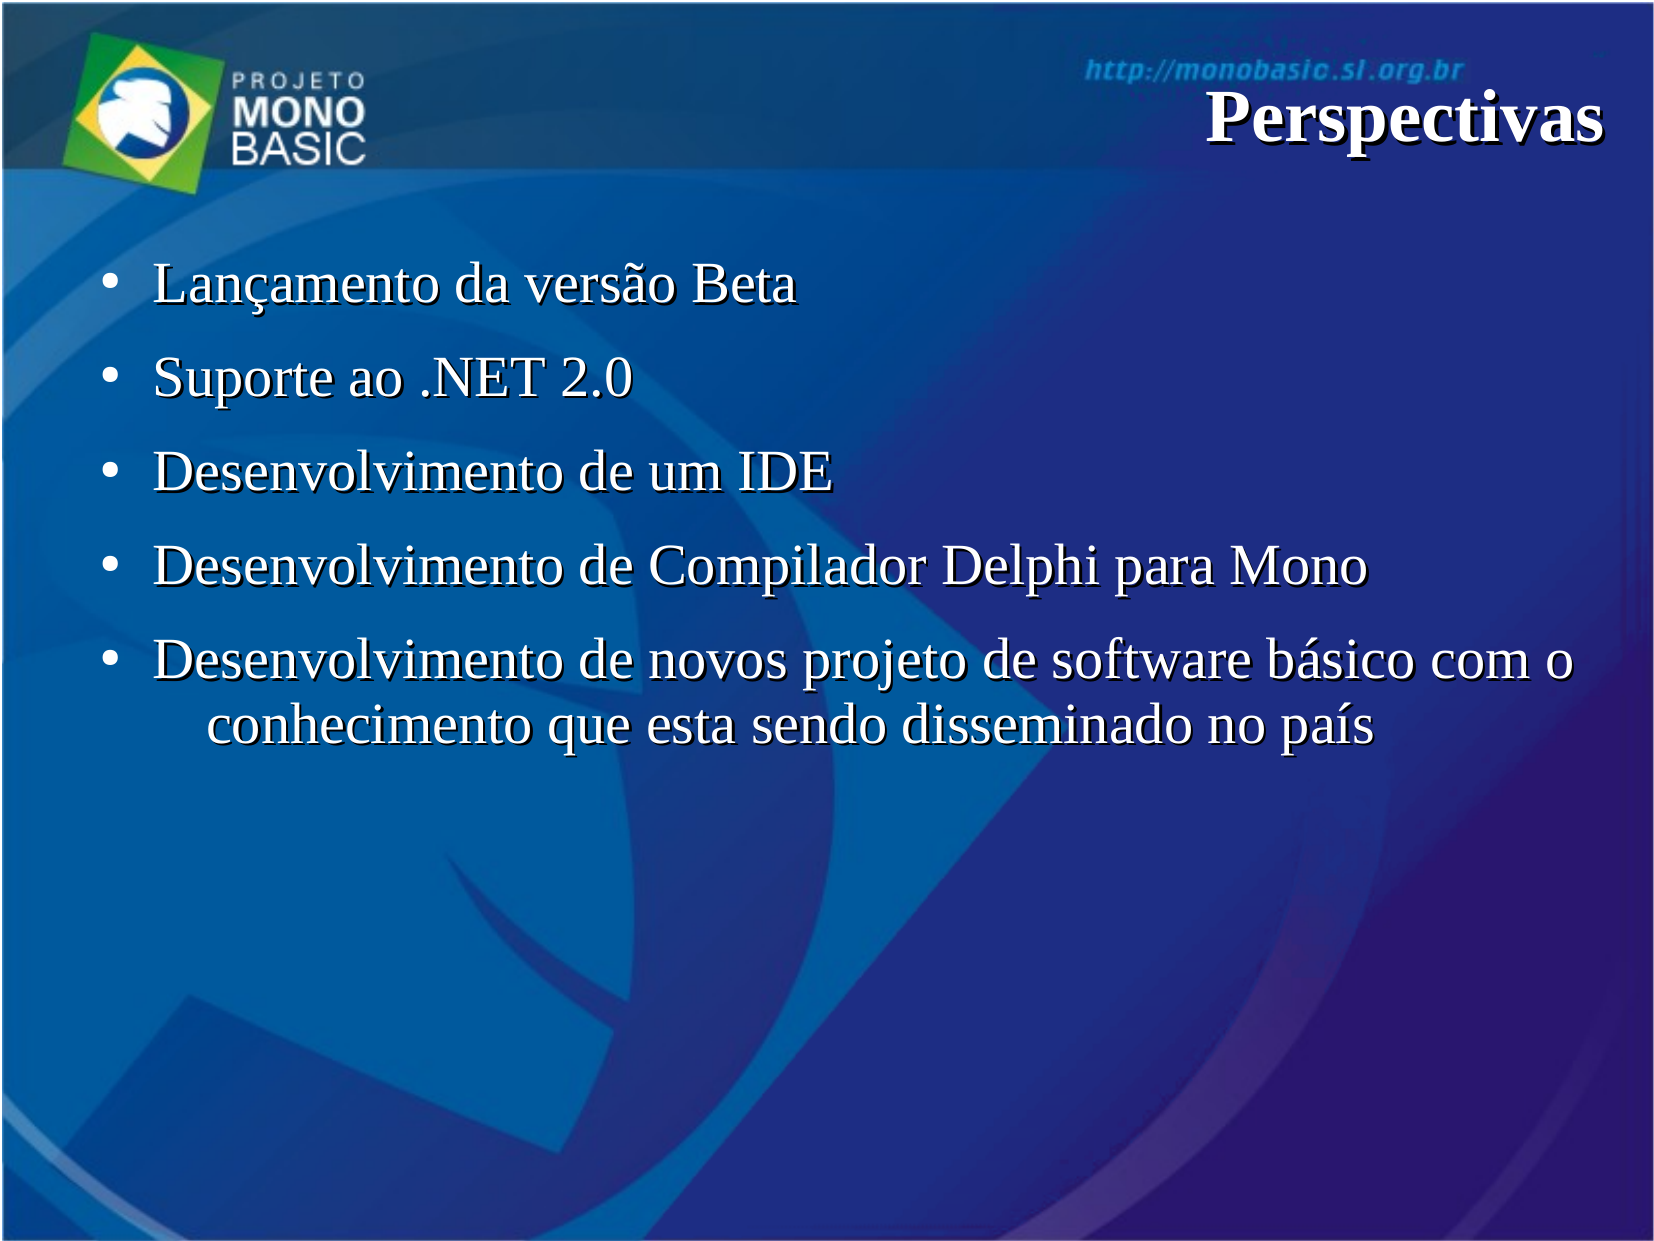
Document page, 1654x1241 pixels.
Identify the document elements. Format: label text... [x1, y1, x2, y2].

list Lançamento da versão Beta Suporte ao .NET 2.0 Desenvolvimento de um IDE Desenvolvimento de Compilador Delphi para Mono Desenvolvimento de novos projeto de software básico com o conhecimento que esta sendo disseminado no país [64, 250, 1627, 1032]
picture [2, 2, 1654, 1241]
title Perspectivas [222, 43, 1606, 191]
